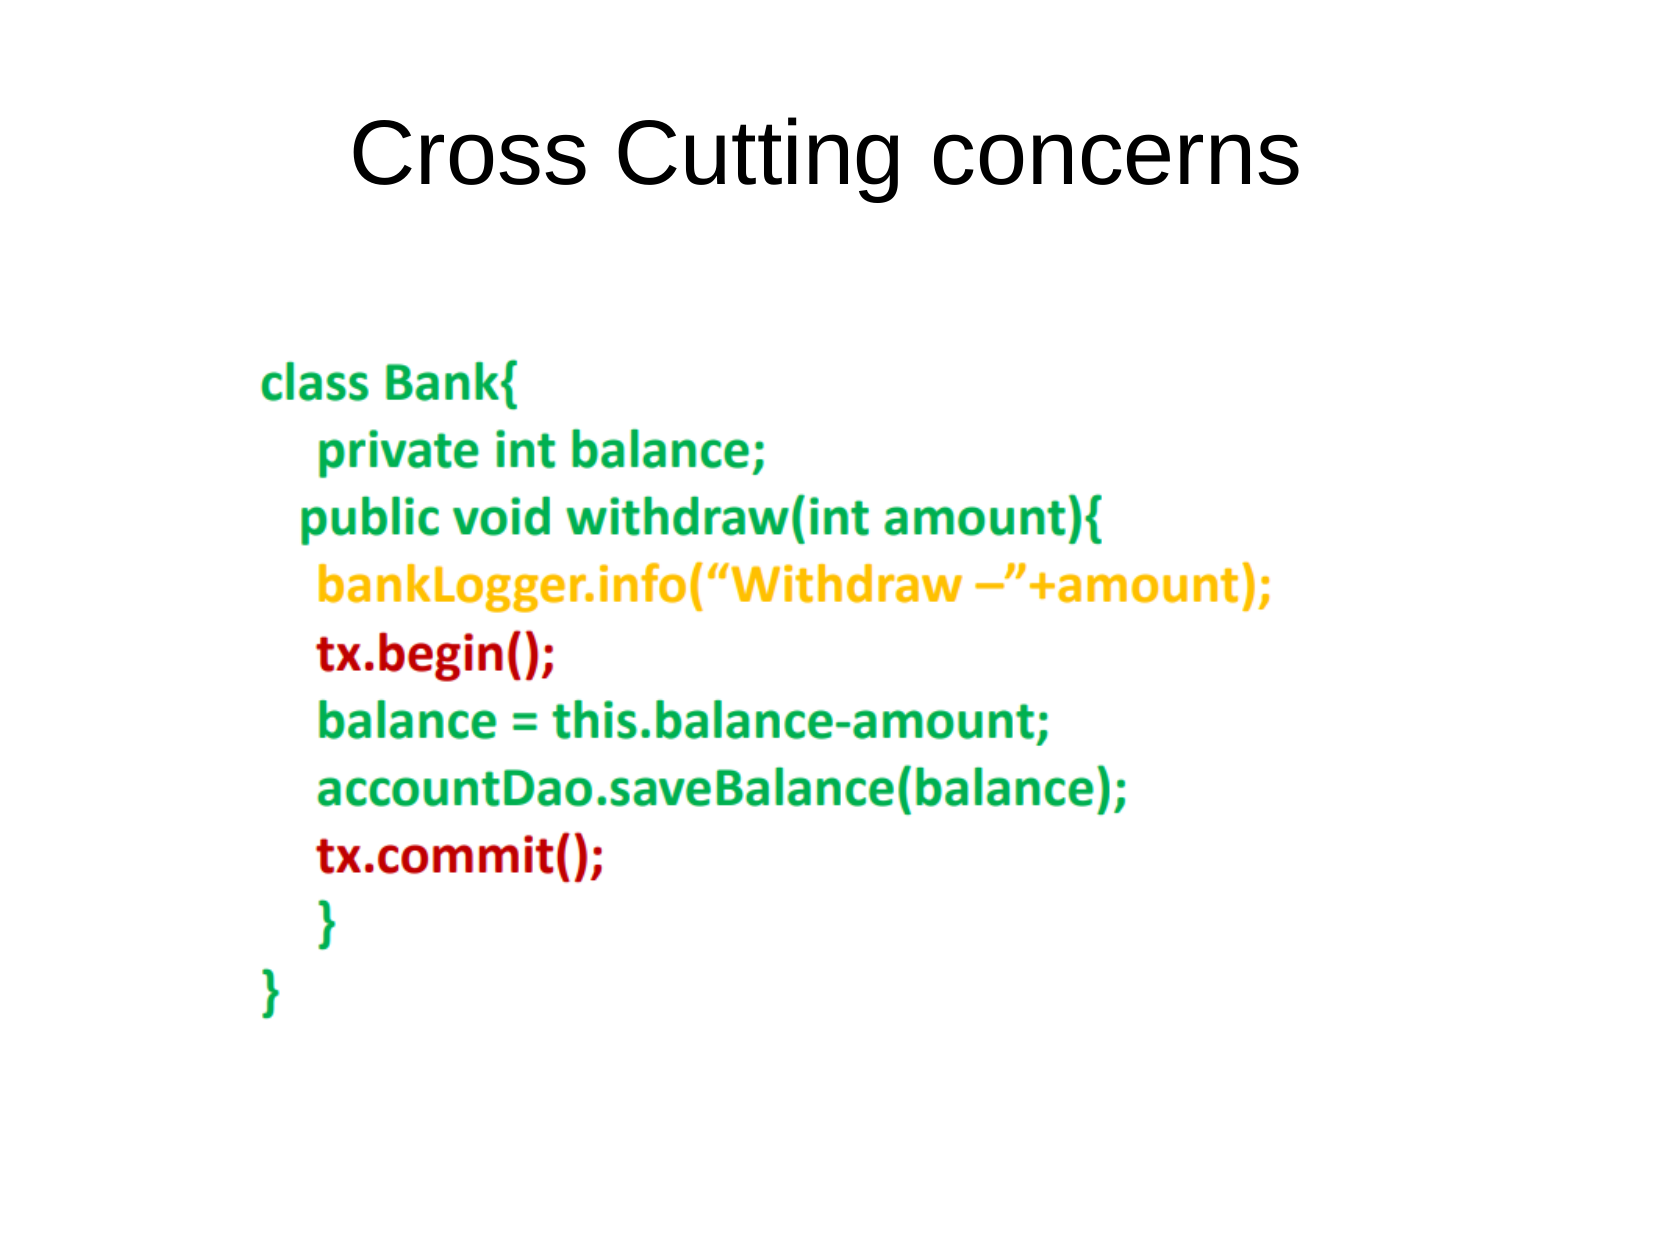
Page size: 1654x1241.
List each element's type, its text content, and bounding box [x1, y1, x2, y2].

picture [236, 339, 1388, 1034]
title Cross Cutting concerns [82, 49, 1571, 257]
